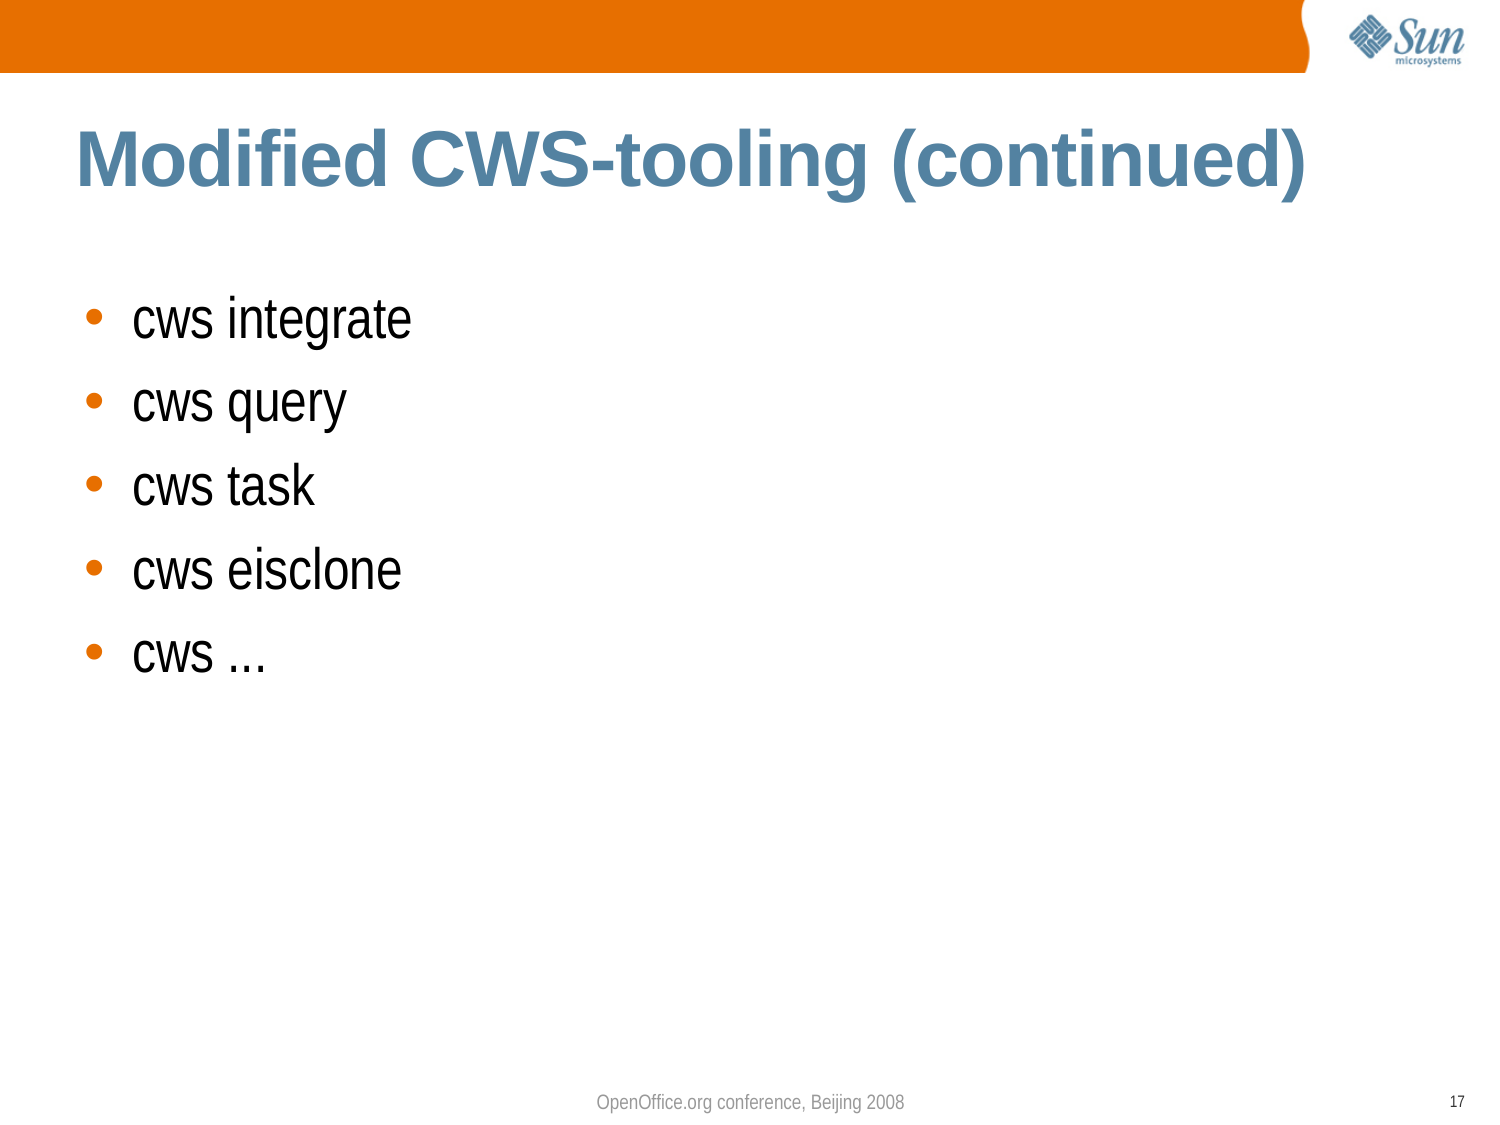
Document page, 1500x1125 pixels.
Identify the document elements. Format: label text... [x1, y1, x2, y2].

title Modified CWS-tooling (continued) [81, 93, 1336, 198]
list cws integrate cws query cws task cws eisclone cws ... [64, 292, 1402, 692]
picture [0, 0, 1500, 73]
